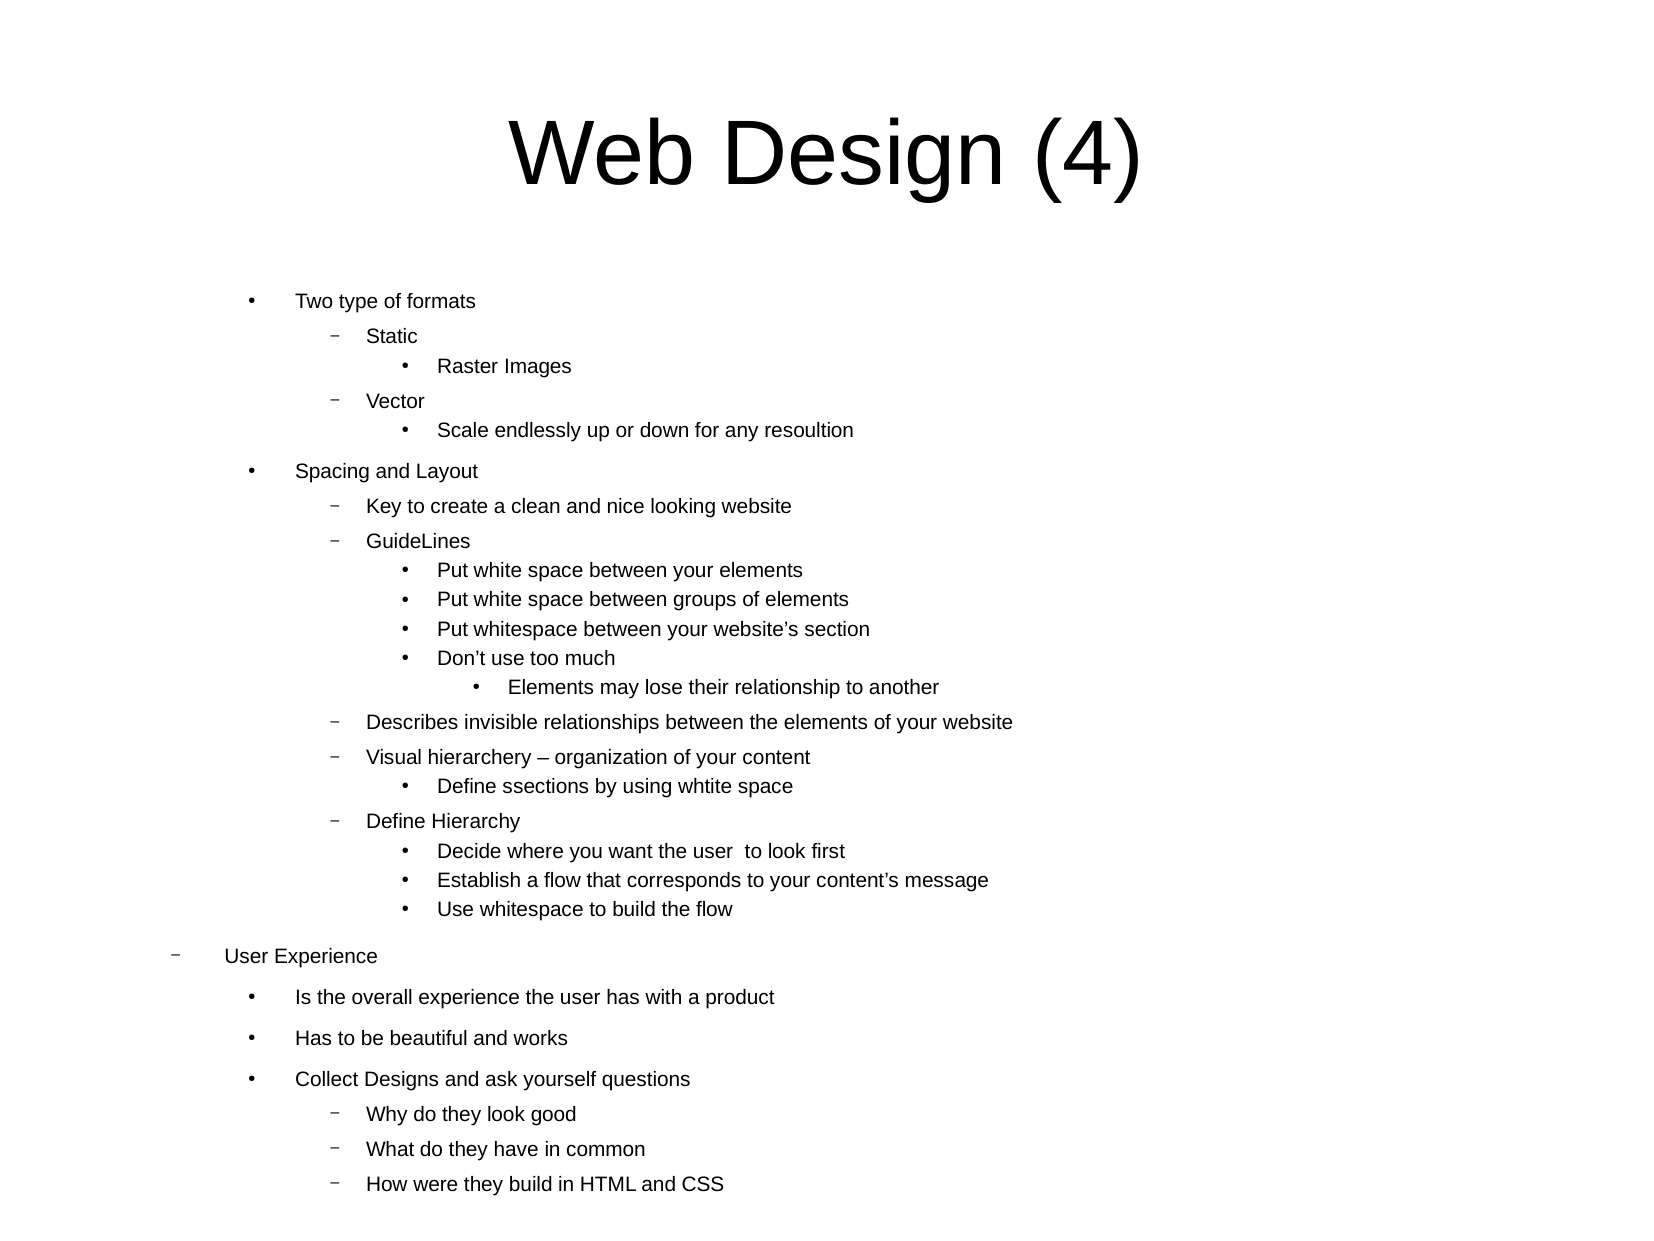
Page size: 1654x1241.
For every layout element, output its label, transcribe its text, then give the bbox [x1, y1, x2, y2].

title Web Design (4) [82, 49, 1571, 257]
list Two type of formats Static Raster Images Vector Scale endlessly up or down for any resoultion Spacing and Layout Key to create a clean and nice looking website GuideLines Put white space between your elements Put white space between groups of elements Put whitespace between your website’s section Don’t use too much Elements may lose their relationship to another Describes invisible relationships between the elements of your website Visual hierarchery – organization of your content Define ssections by using whtite space Define Hierarchy Decide where you want the user to look first Establish a flow that corresponds to your content’s message Use whitespace to build the flow User Experience Is the overall experience the user has with a product Has to be beautiful and works Collect Designs and ask yourself questions Why do they look good What do they have in common How were they build in HTML and CSS [82, 290, 1571, 1205]
